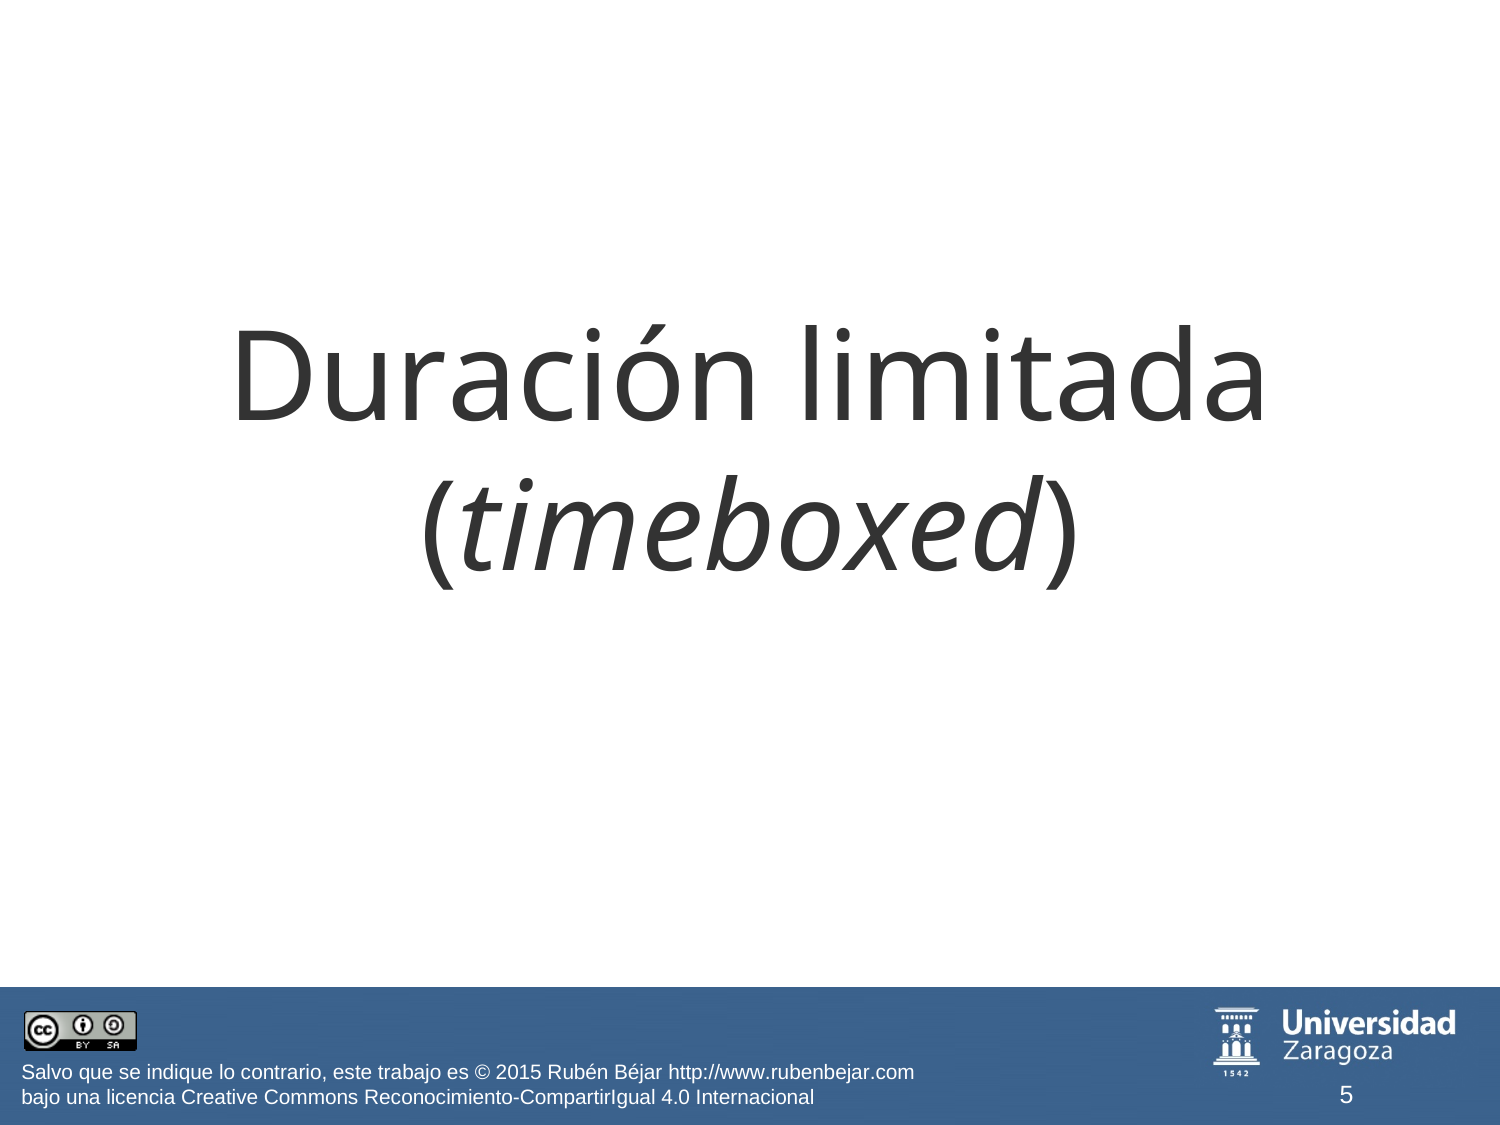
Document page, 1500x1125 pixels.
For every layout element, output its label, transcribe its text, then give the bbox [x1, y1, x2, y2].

text_box Duración limitada (timeboxed) [169, 307, 1331, 585]
picture [0, 987, 1500, 1125]
